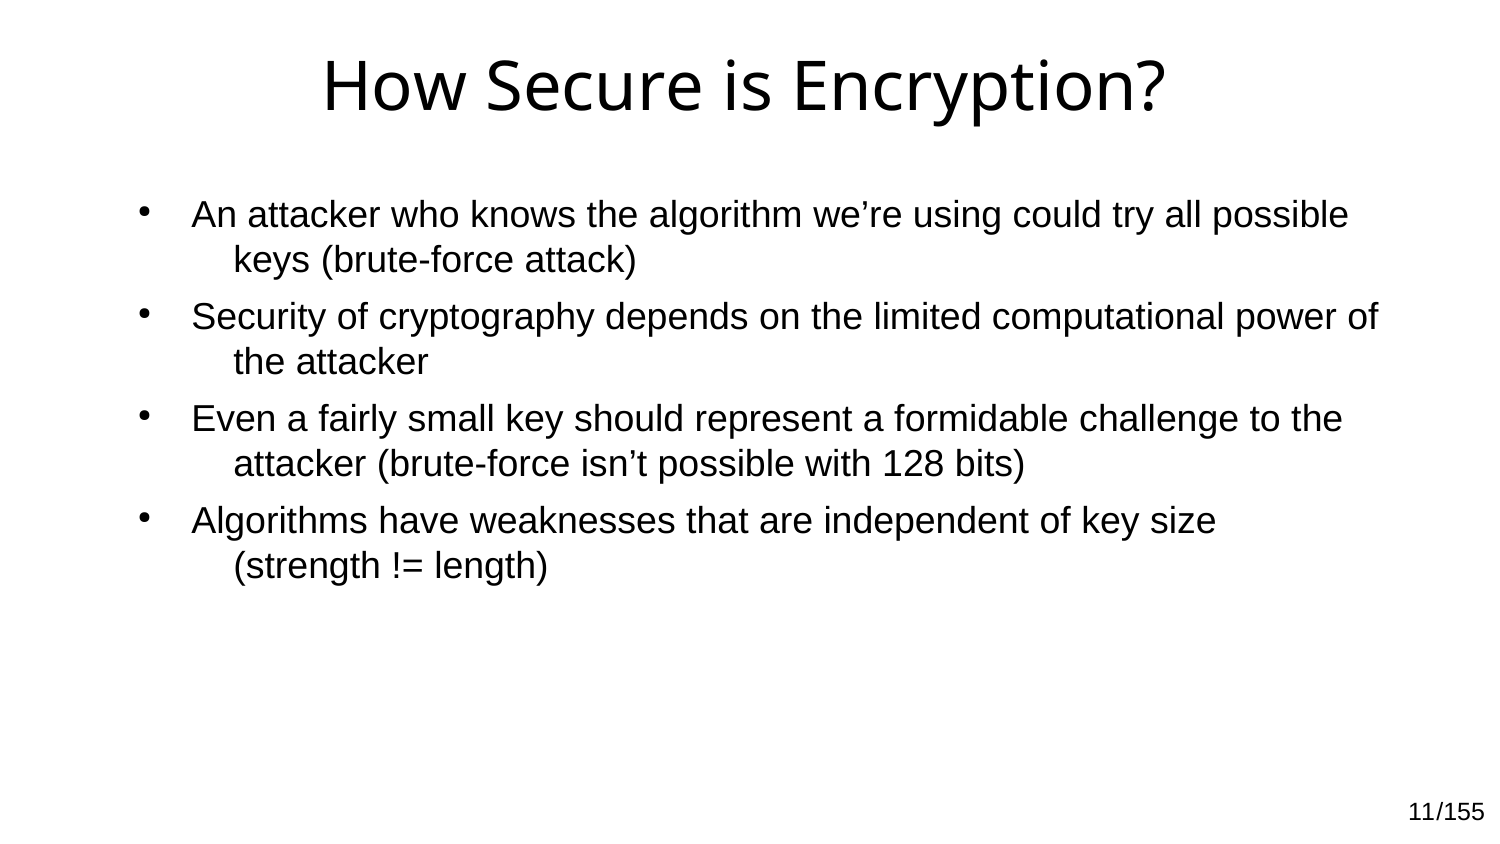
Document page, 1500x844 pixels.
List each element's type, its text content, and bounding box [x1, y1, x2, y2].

list An attacker who knows the algorithm we’re using could try all possible keys (brute-force attack) Security of cryptography depends on the limited computational power of the attacker Even a fairly small key should represent a formidable challenge to the attacker (brute-force isn’t possible with 128 bits) Algorithms have weaknesses that are independent of key size (strength != length) [120, 189, 1396, 768]
title How Secure is Encryption? [106, 11, 1382, 153]
